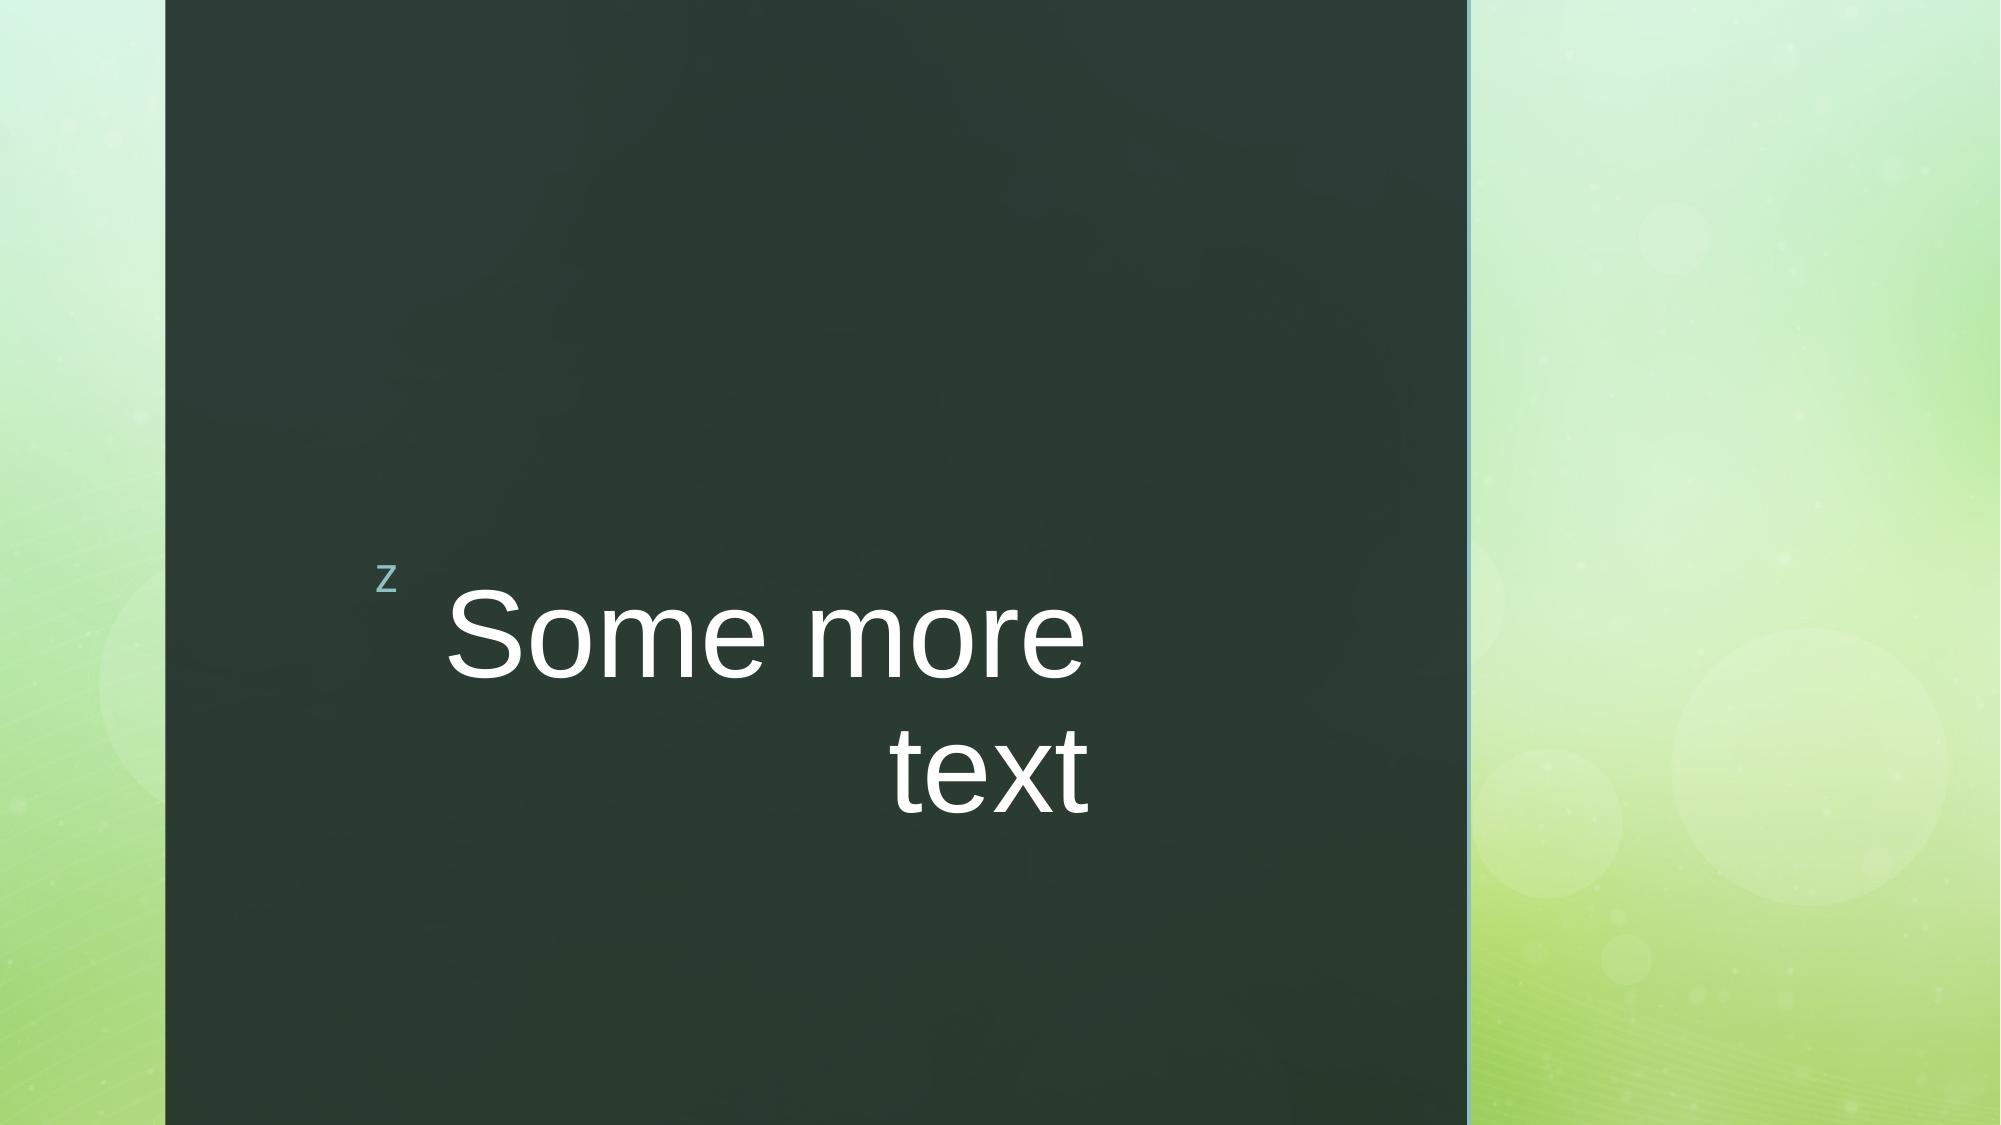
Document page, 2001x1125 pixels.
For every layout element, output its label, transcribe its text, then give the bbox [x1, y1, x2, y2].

title Some more text [428, 562, 1334, 935]
